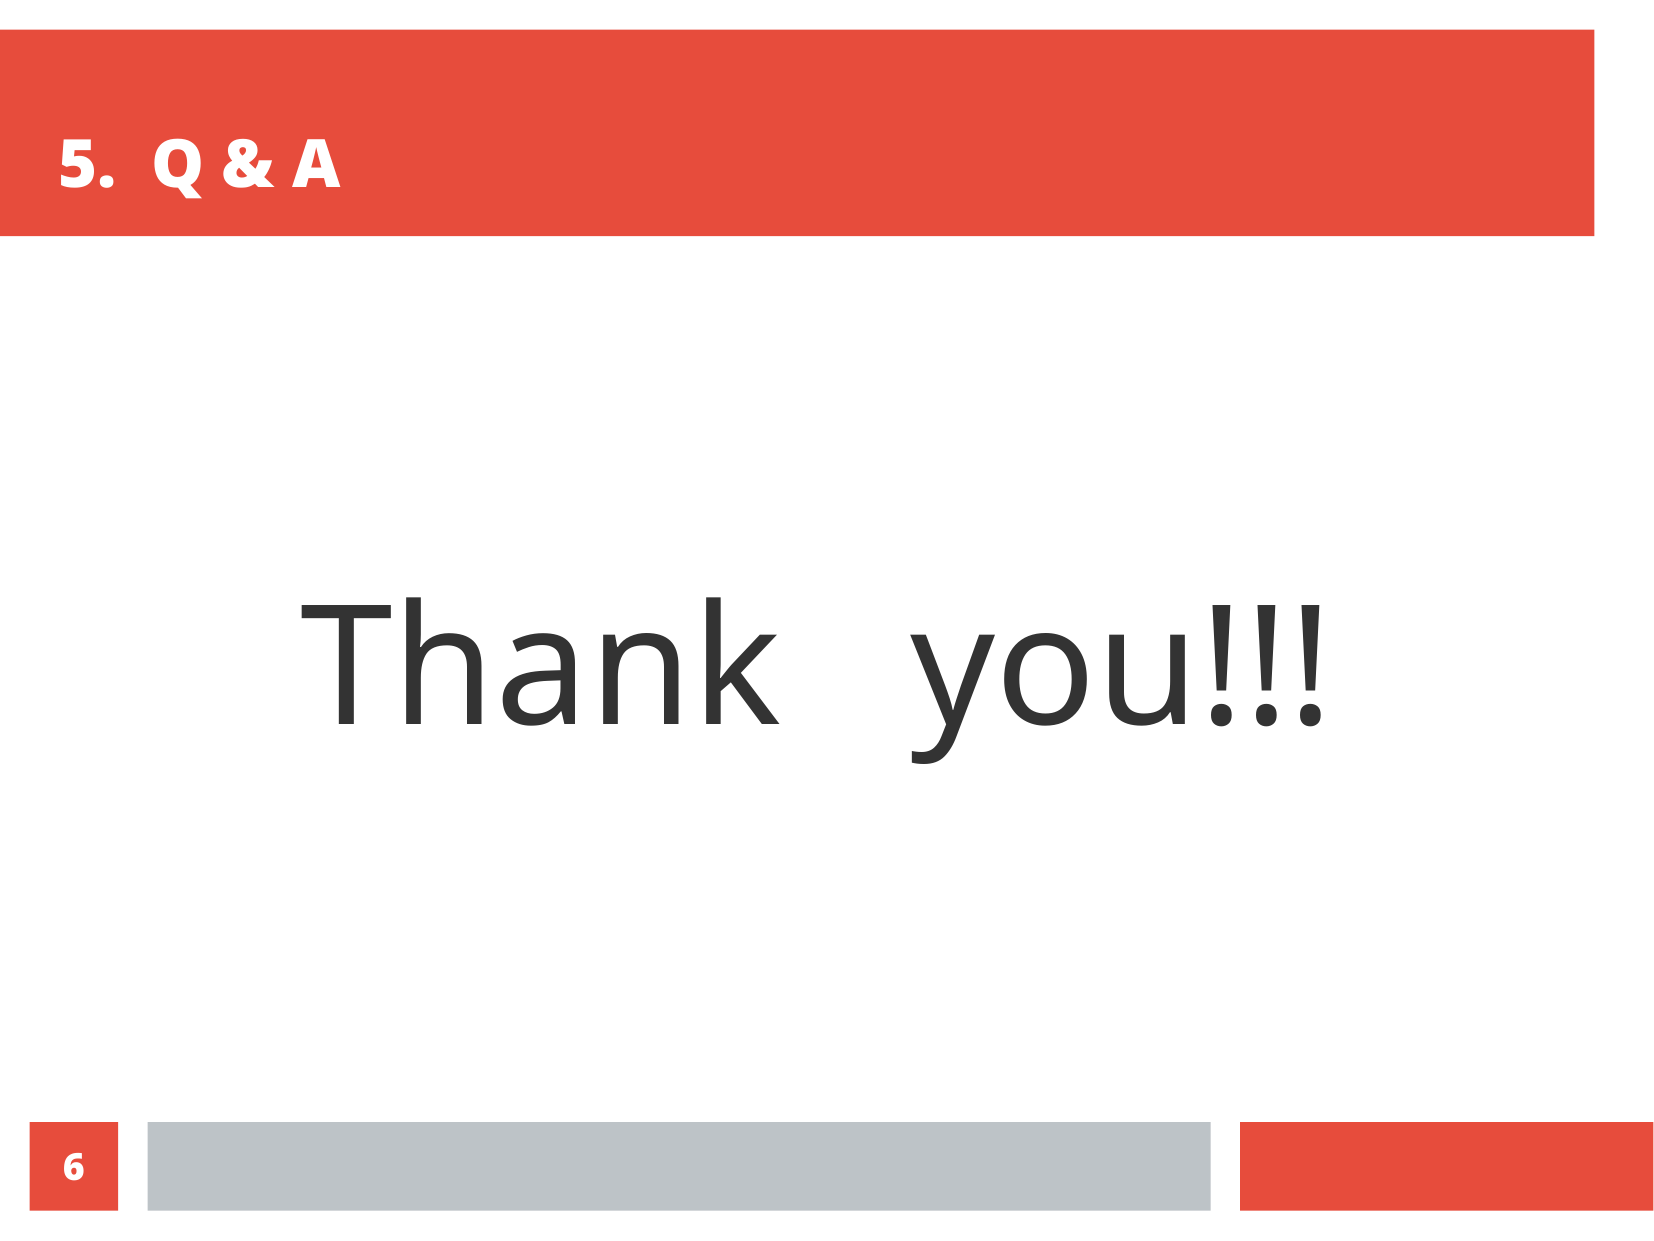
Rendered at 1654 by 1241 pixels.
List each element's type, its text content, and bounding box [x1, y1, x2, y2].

text_box Thank you!!! [223, 538, 1412, 973]
title 5. Q & A [59, 59, 1595, 207]
